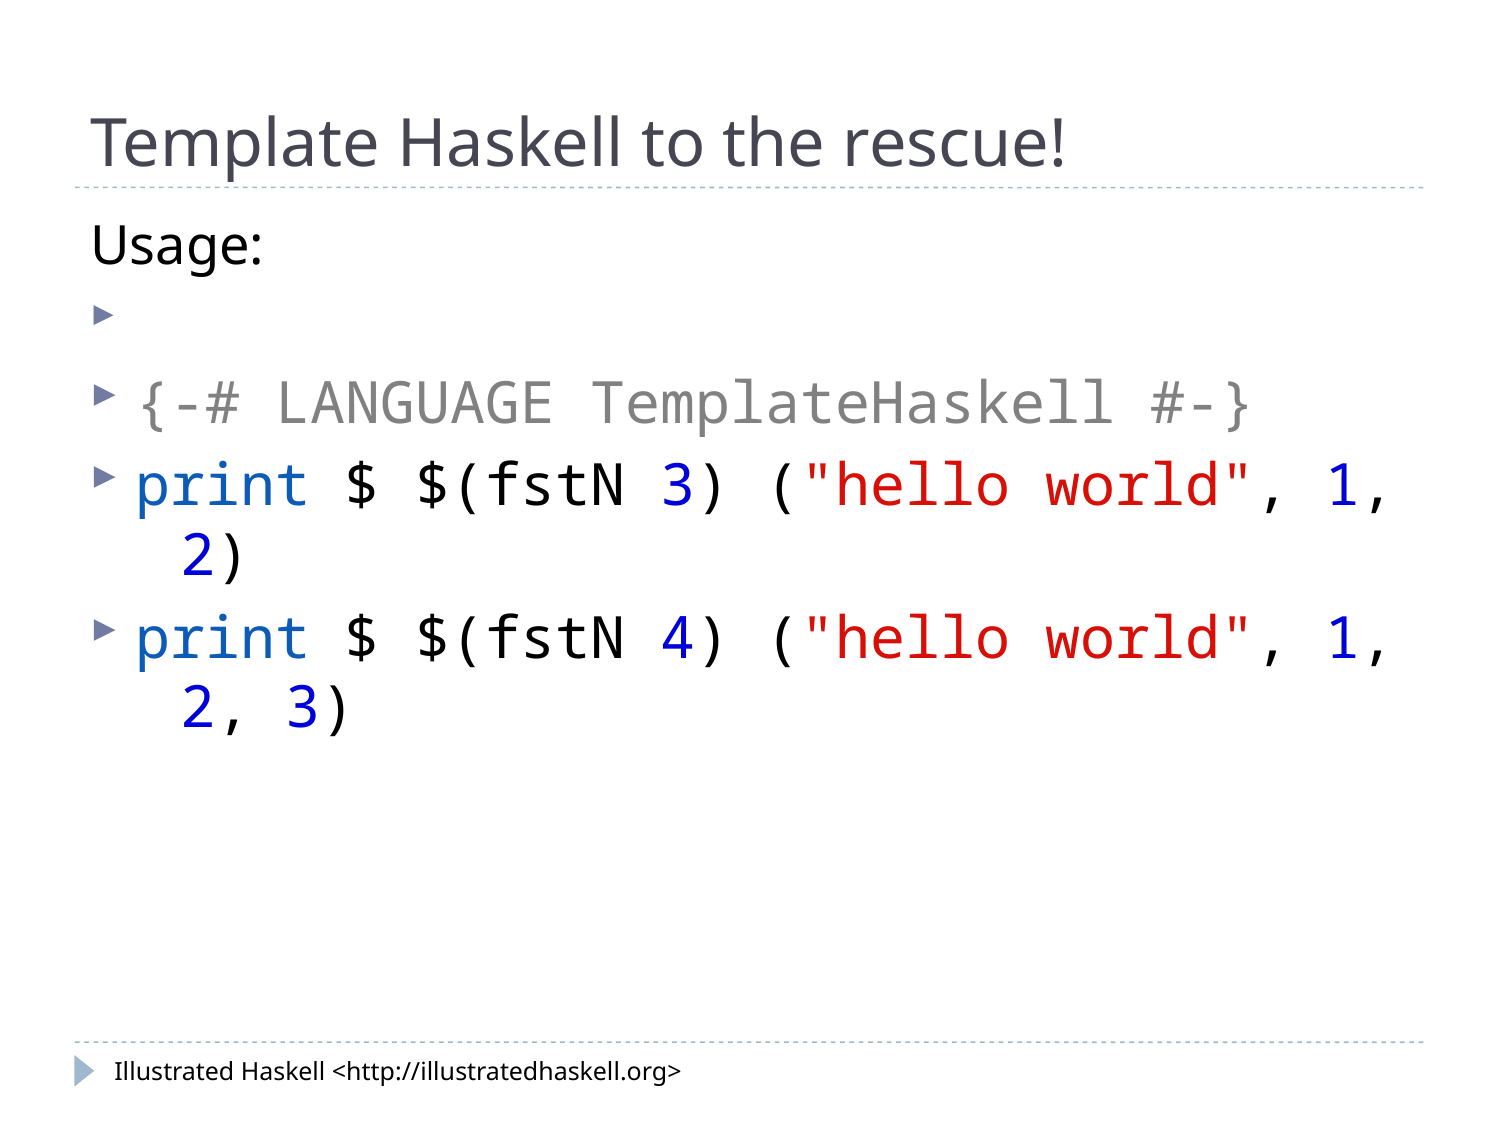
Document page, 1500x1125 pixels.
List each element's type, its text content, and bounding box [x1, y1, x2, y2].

title Template Haskell to the rescue! [75, 24, 1426, 188]
list Usage: {-# LANGUAGE TemplateHaskell #-} print $ $(fstN 3) ("hello world", 1, 2) print $ $(fstN 4) ("hello world", 1, 2, 3) [75, 202, 1426, 1013]
